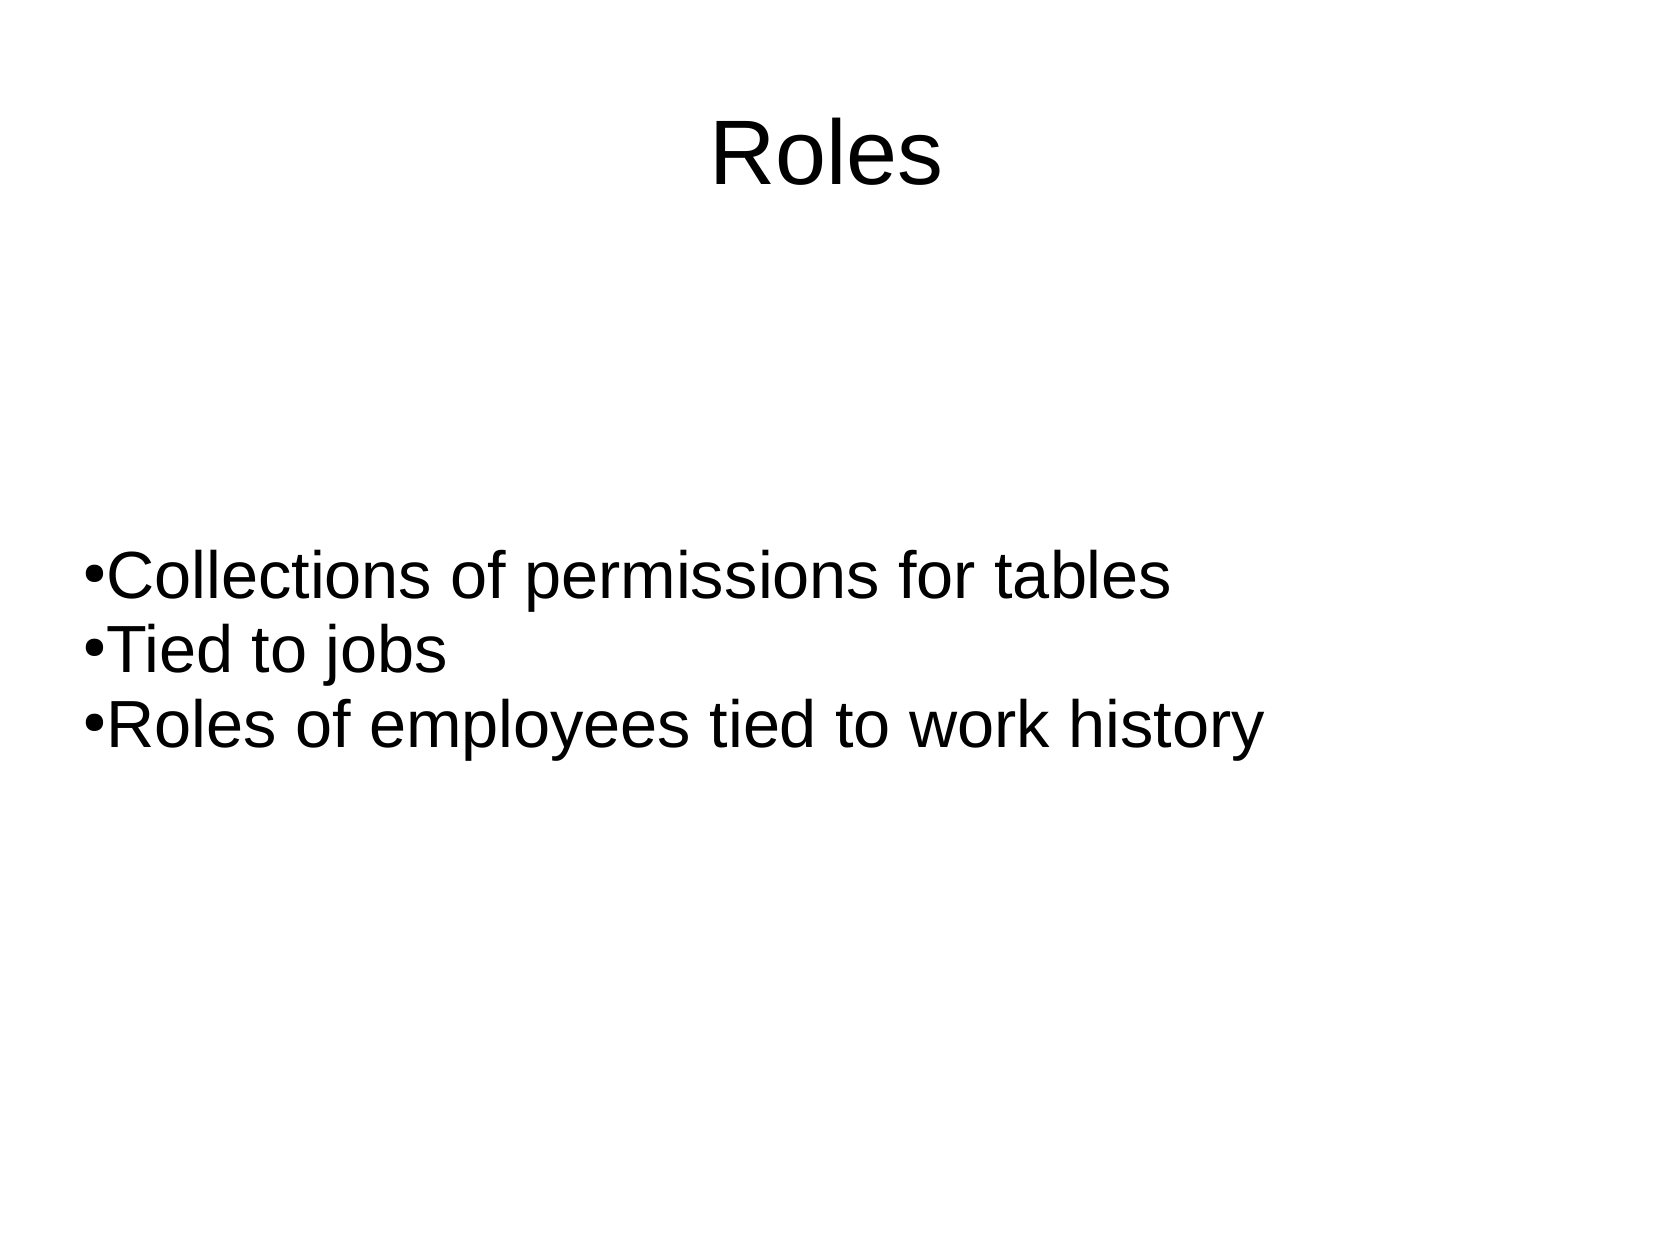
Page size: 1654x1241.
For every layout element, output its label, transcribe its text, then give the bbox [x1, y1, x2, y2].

subtitle Collections of permissions for tables Tied to jobs Roles of employees tied to work history [82, 290, 1538, 1010]
title Roles [82, 49, 1571, 257]
